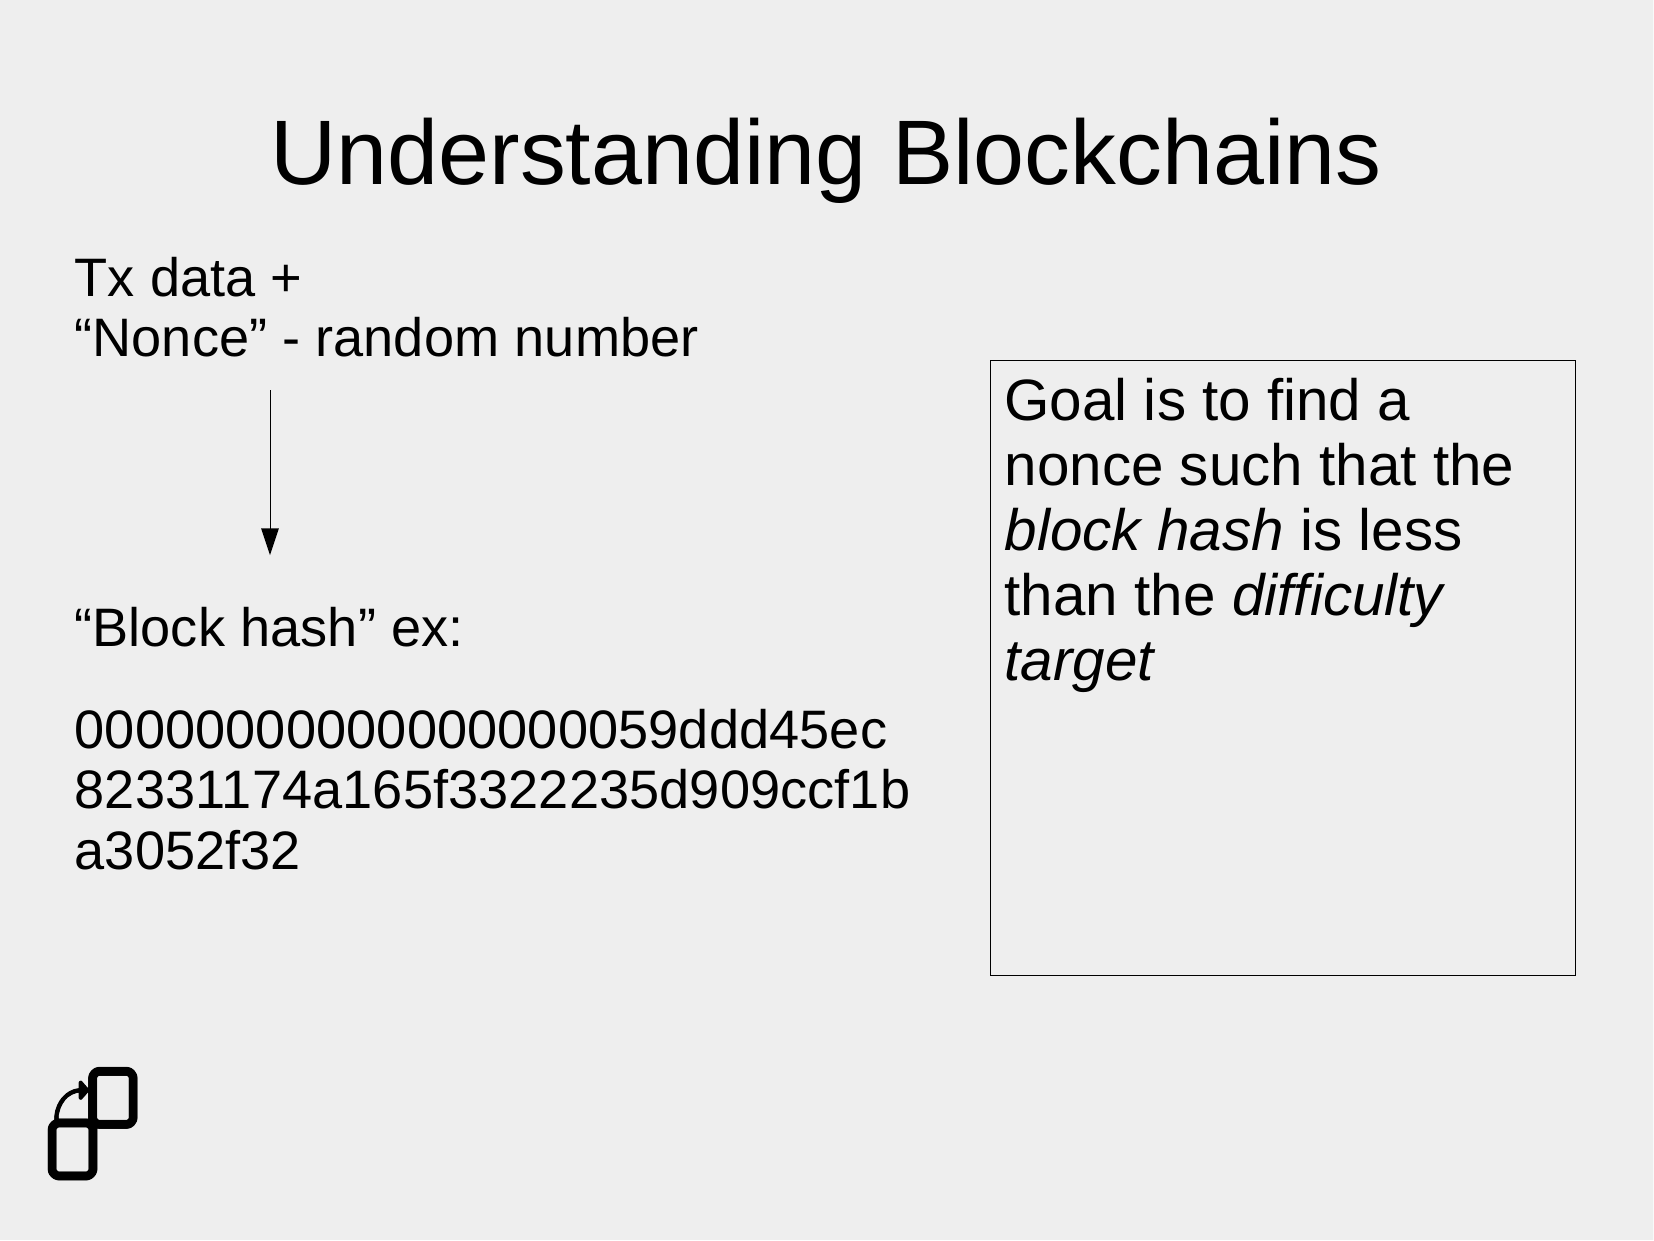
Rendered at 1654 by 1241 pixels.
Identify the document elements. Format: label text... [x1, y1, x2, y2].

text_box Tx data + “Nonce” - random number “Block hash” ex: 00000000000000000059ddd45ec82331174a165f3322235d909ccf1ba3052f32 [60, 240, 931, 901]
title Understanding Blockchains [82, 49, 1571, 257]
text_box Goal is to find a nonce such that the block hash is less than the difficulty target [990, 360, 1576, 976]
picture [30, 1062, 153, 1186]
